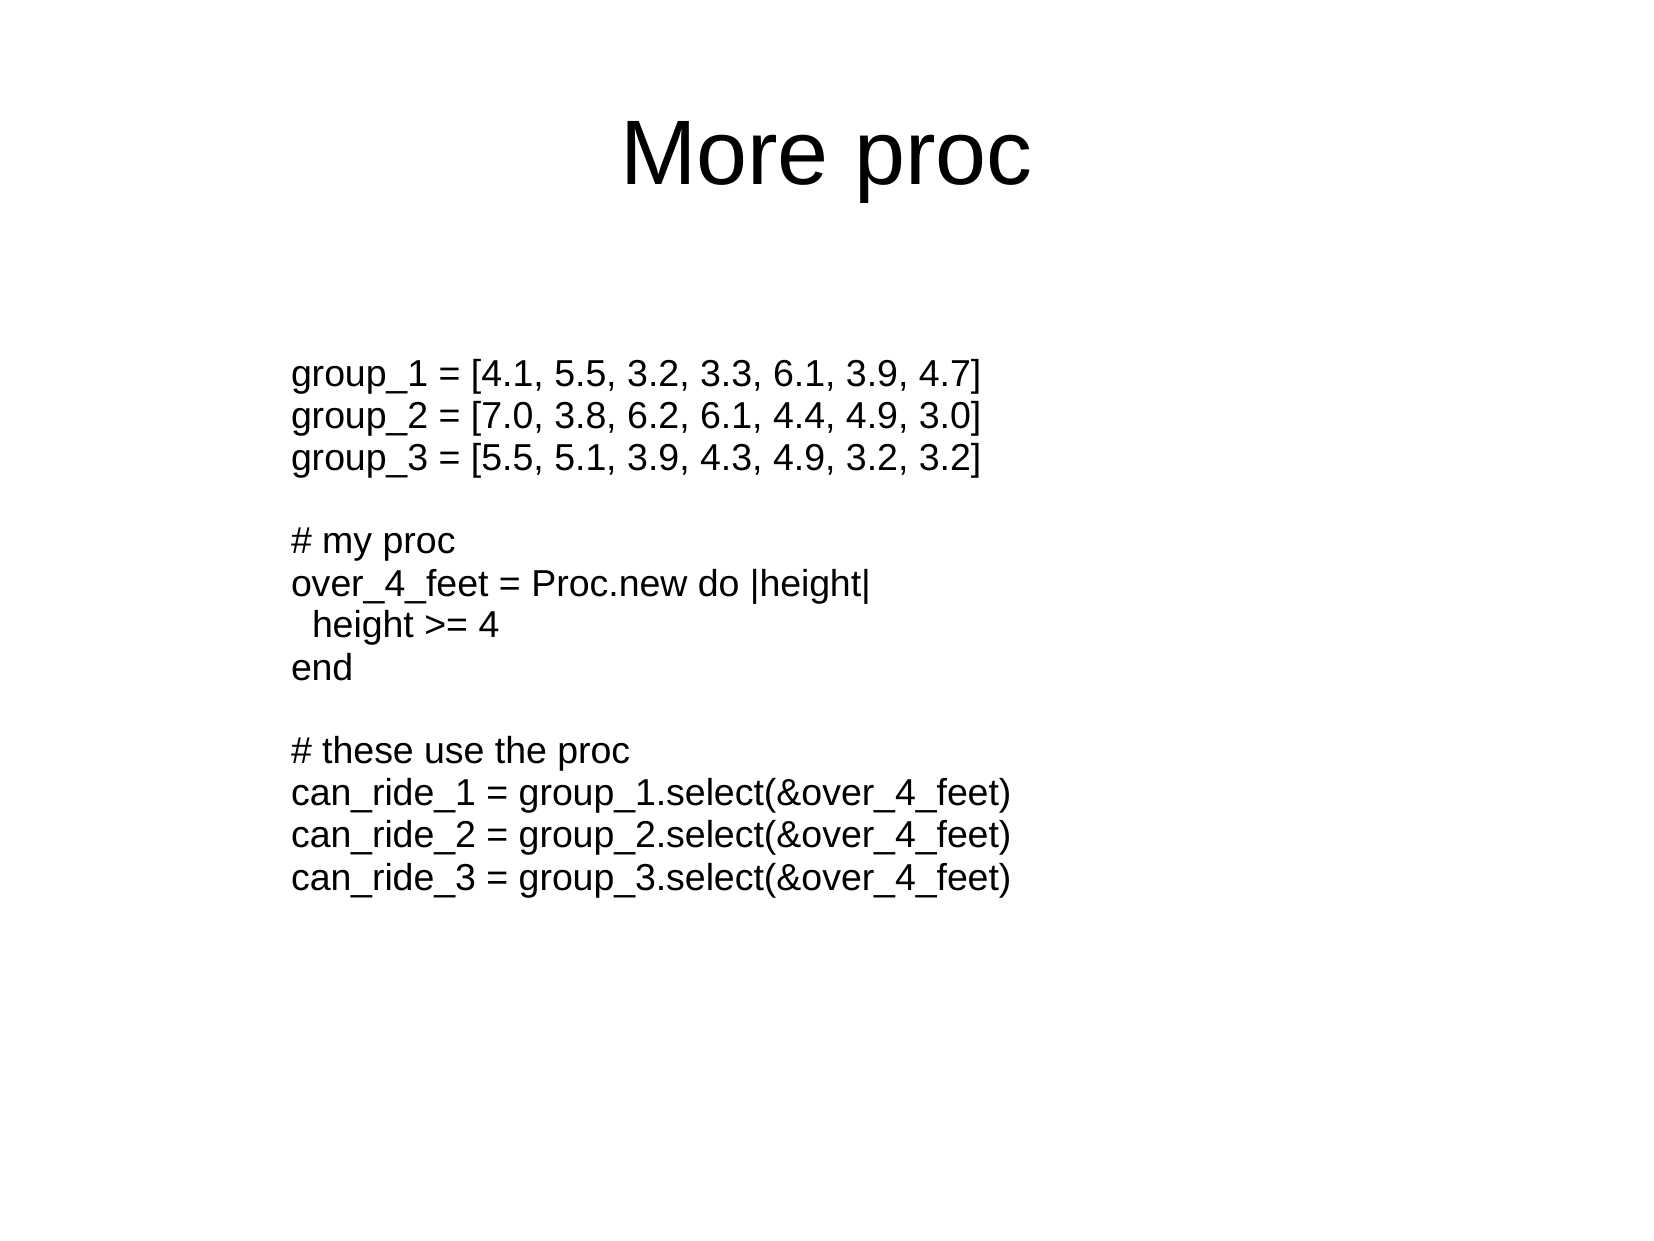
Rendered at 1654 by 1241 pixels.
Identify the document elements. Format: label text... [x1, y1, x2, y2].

text_box group_1 = [4.1, 5.5, 3.2, 3.3, 6.1, 3.9, 4.7] group_2 = [7.0, 3.8, 6.2, 6.1, 4.4, 4.9, 3.0] group_3 = [5.5, 5.1, 3.9, 4.3, 4.9, 3.2, 3.2] # my proc over_4_feet = Proc.new do |height| height >= 4 end # these use the proc can_ride_1 = group_1.select(&over_4_feet) can_ride_2 = group_2.select(&over_4_feet) can_ride_3 = group_3.select(&over_4_feet) [276, 344, 1399, 906]
title More proc [82, 49, 1571, 257]
